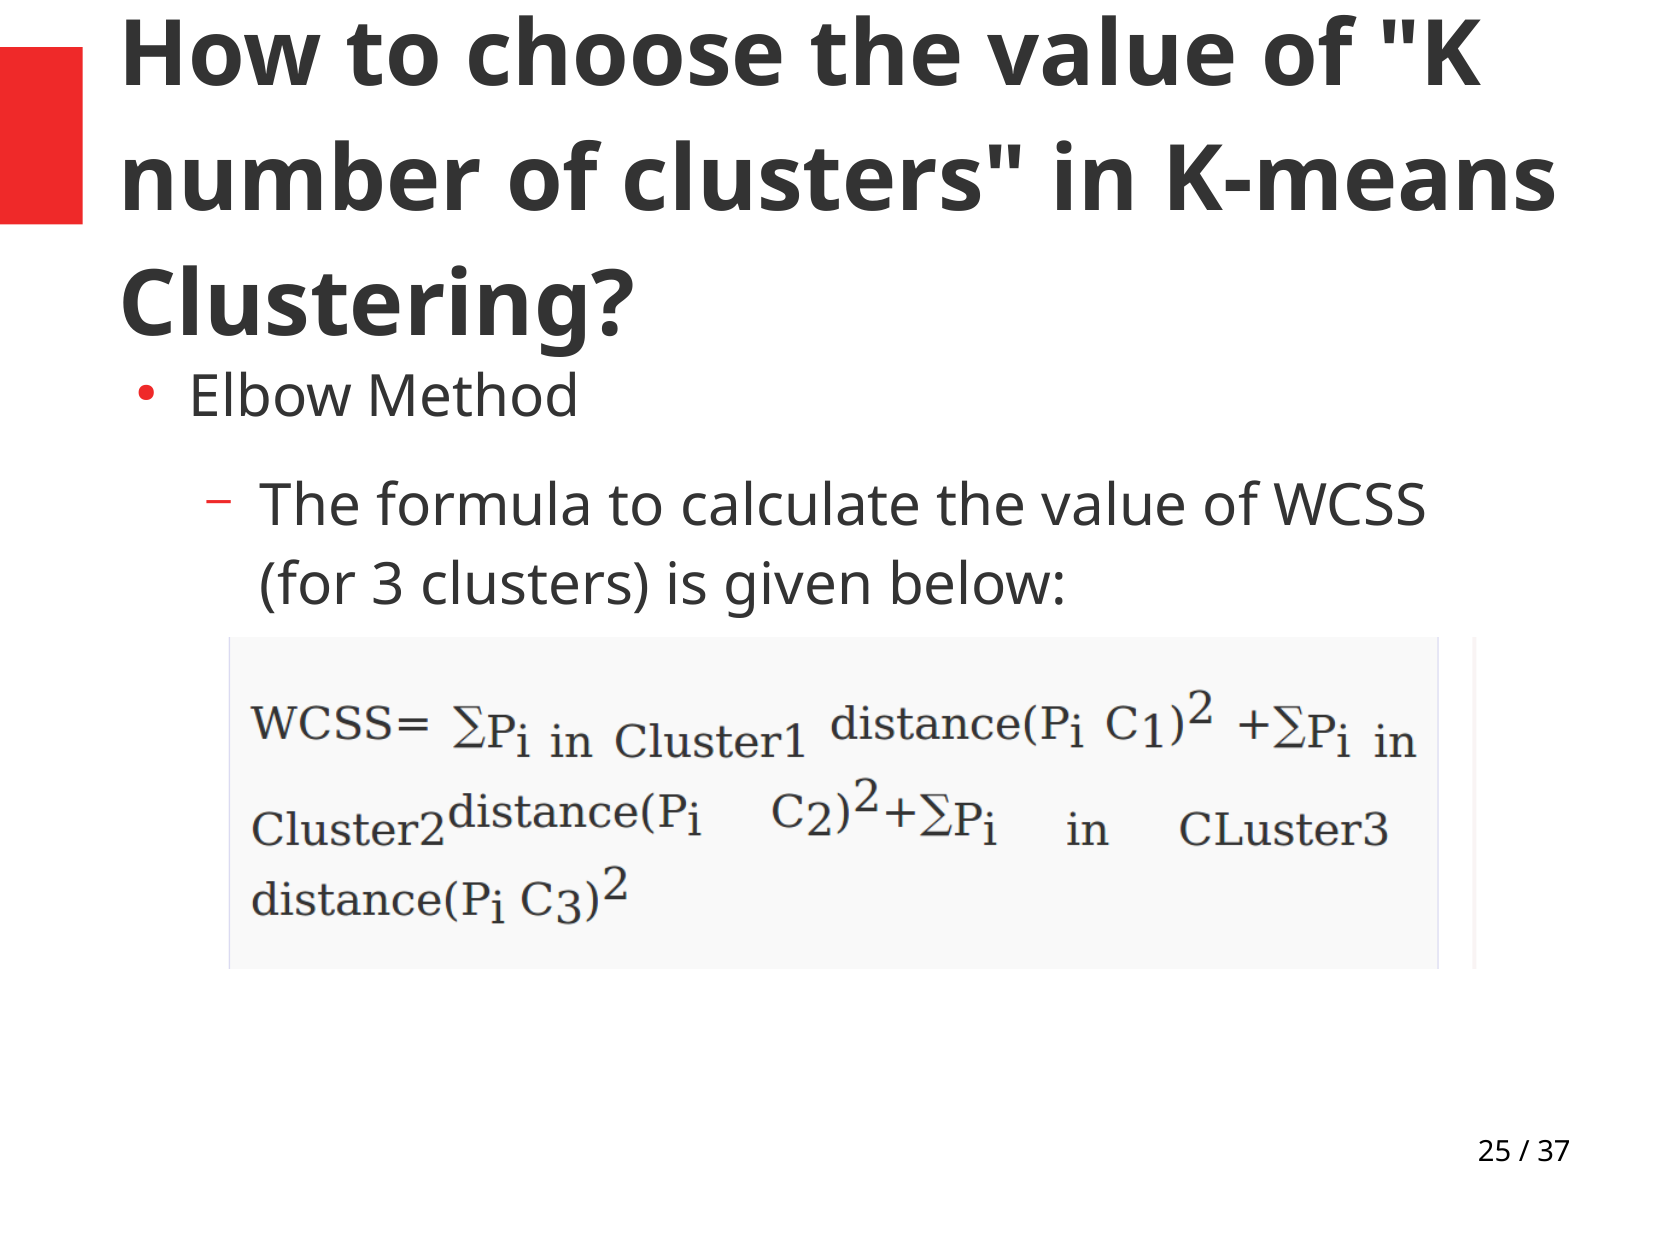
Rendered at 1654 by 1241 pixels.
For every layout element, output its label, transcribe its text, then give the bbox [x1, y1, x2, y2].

picture [219, 637, 1477, 969]
title How to choose the value of "K number of clusters" in K-means Clustering? [118, 0, 1654, 363]
list Elbow Method The formula to calculate the value of WCSS (for 3 clusters) is given below: [118, 354, 1536, 1074]
